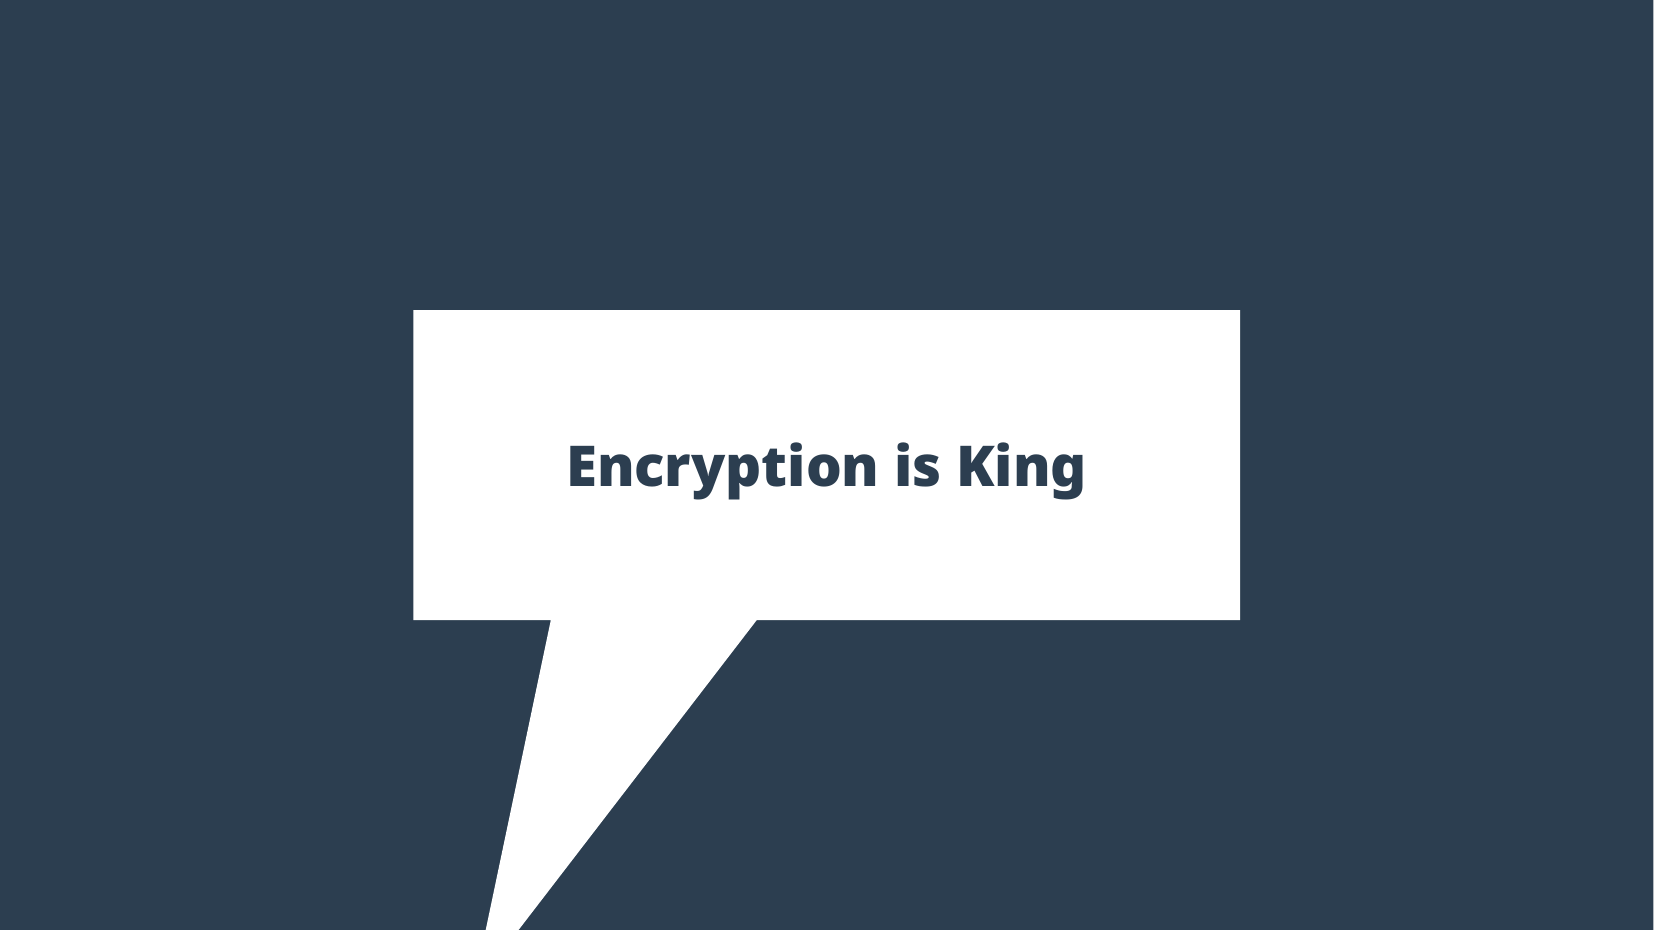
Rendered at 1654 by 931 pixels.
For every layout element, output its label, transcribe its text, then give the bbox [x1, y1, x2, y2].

title Encryption is King [442, 332, 1211, 598]
